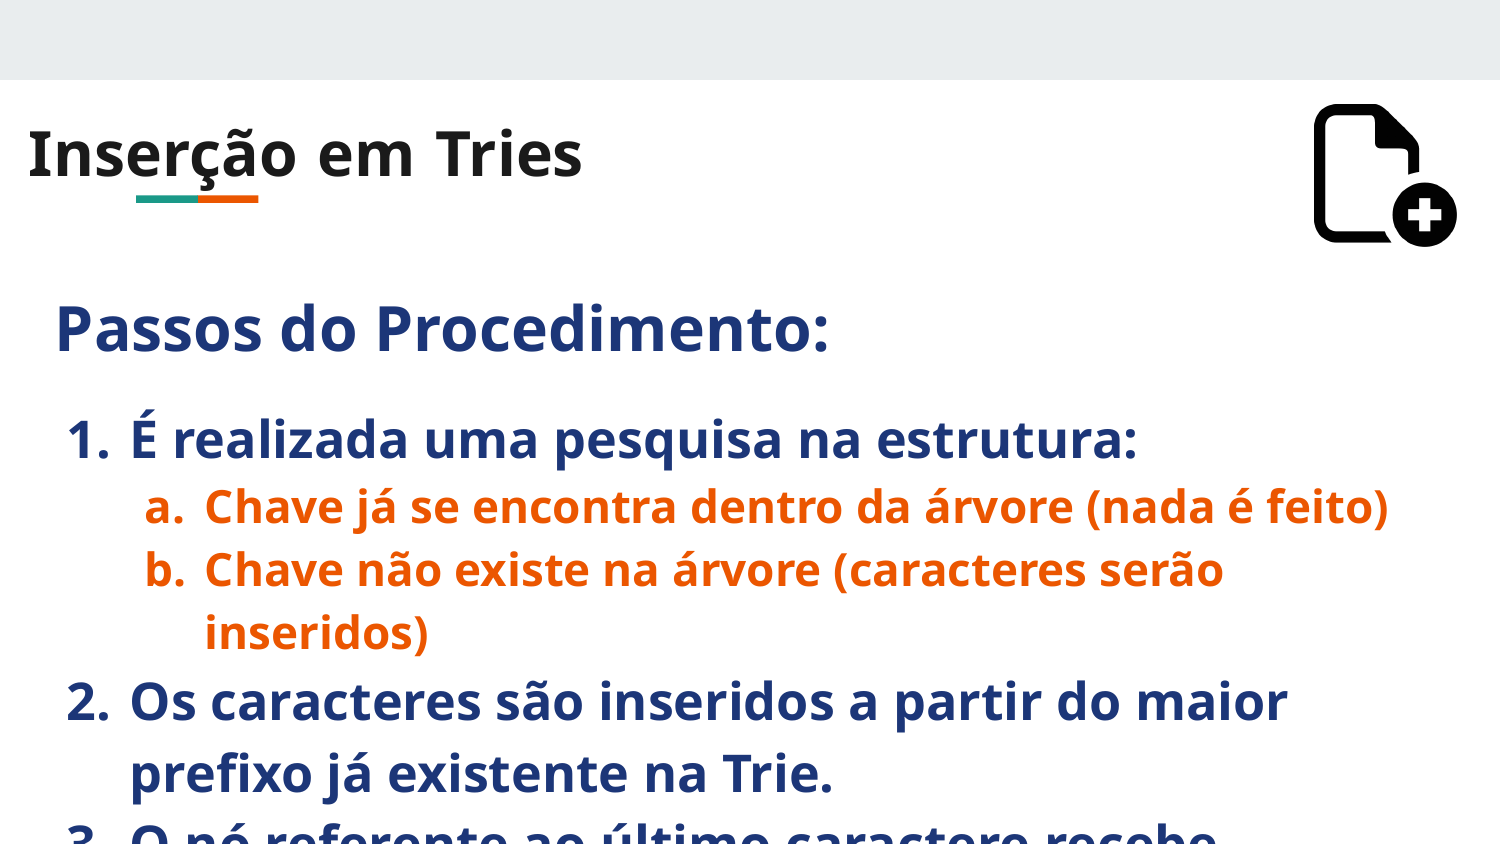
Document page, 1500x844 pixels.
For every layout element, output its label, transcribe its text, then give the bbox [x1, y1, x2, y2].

picture [1314, 104, 1460, 250]
title Inserção em Tries [13, 86, 1487, 212]
list Passos do Procedimento: É realizada uma pesquisa na estrutura: Chave já se encontra dentro da árvore (nada é feito) Chave não existe na árvore (caracteres serão inseridos) Os caracteres são inseridos a partir do maior prefixo já existente na Trie. O nó referente ao último caractere recebe isLeaf=true; [39, 262, 1460, 824]
